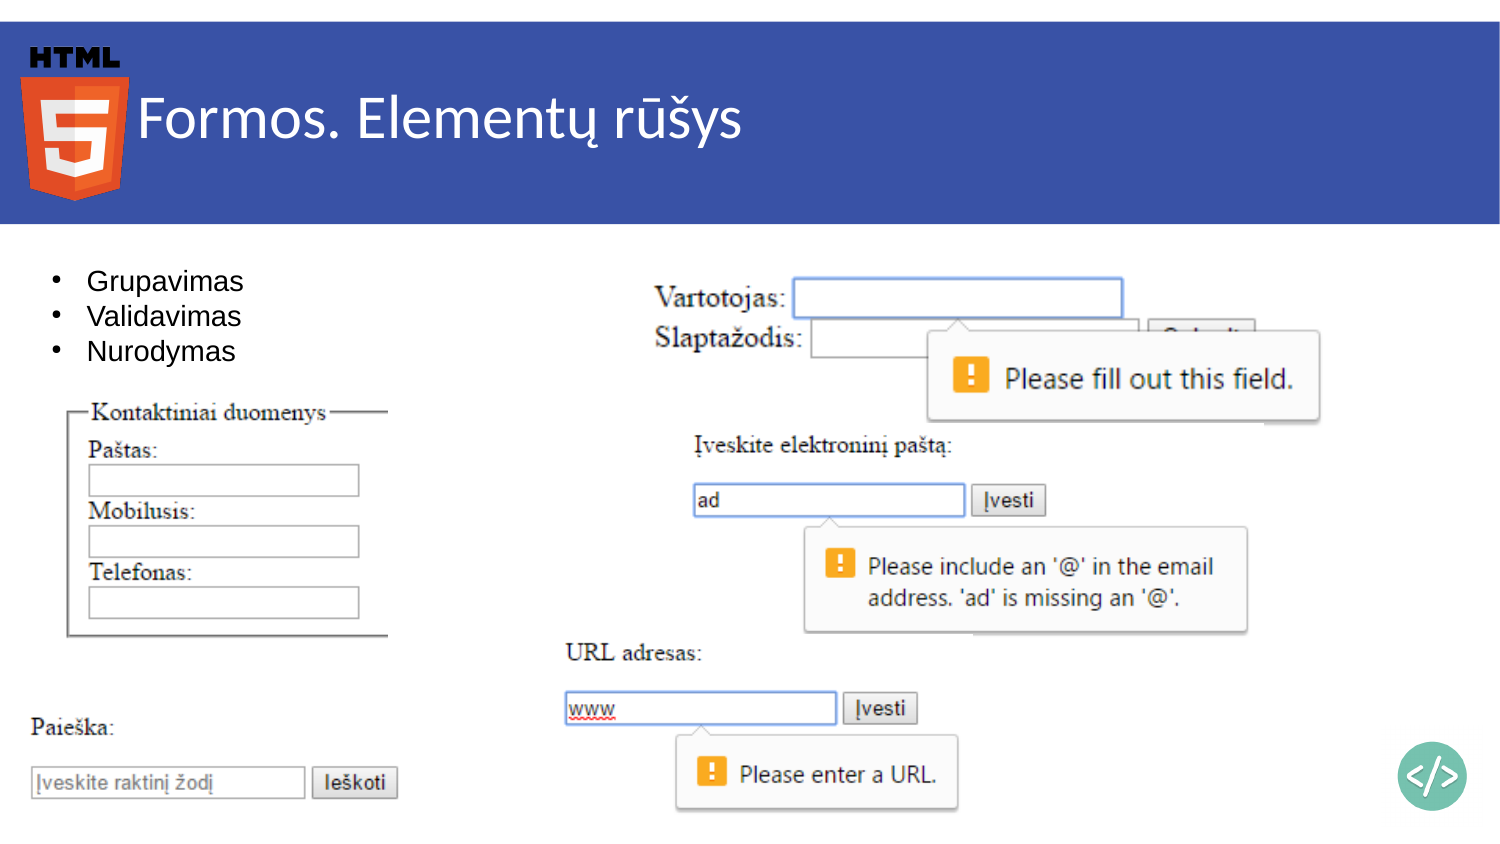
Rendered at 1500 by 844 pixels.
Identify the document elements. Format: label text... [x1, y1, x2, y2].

title Formos. Elementų rūšys [122, 72, 1500, 167]
picture [20, 46, 130, 201]
picture [1381, 725, 1483, 827]
picture [555, 271, 1342, 827]
picture [22, 707, 414, 815]
text_box Grupavimas Validavimas Nurodymas [36, 247, 1389, 789]
picture [59, 389, 388, 657]
